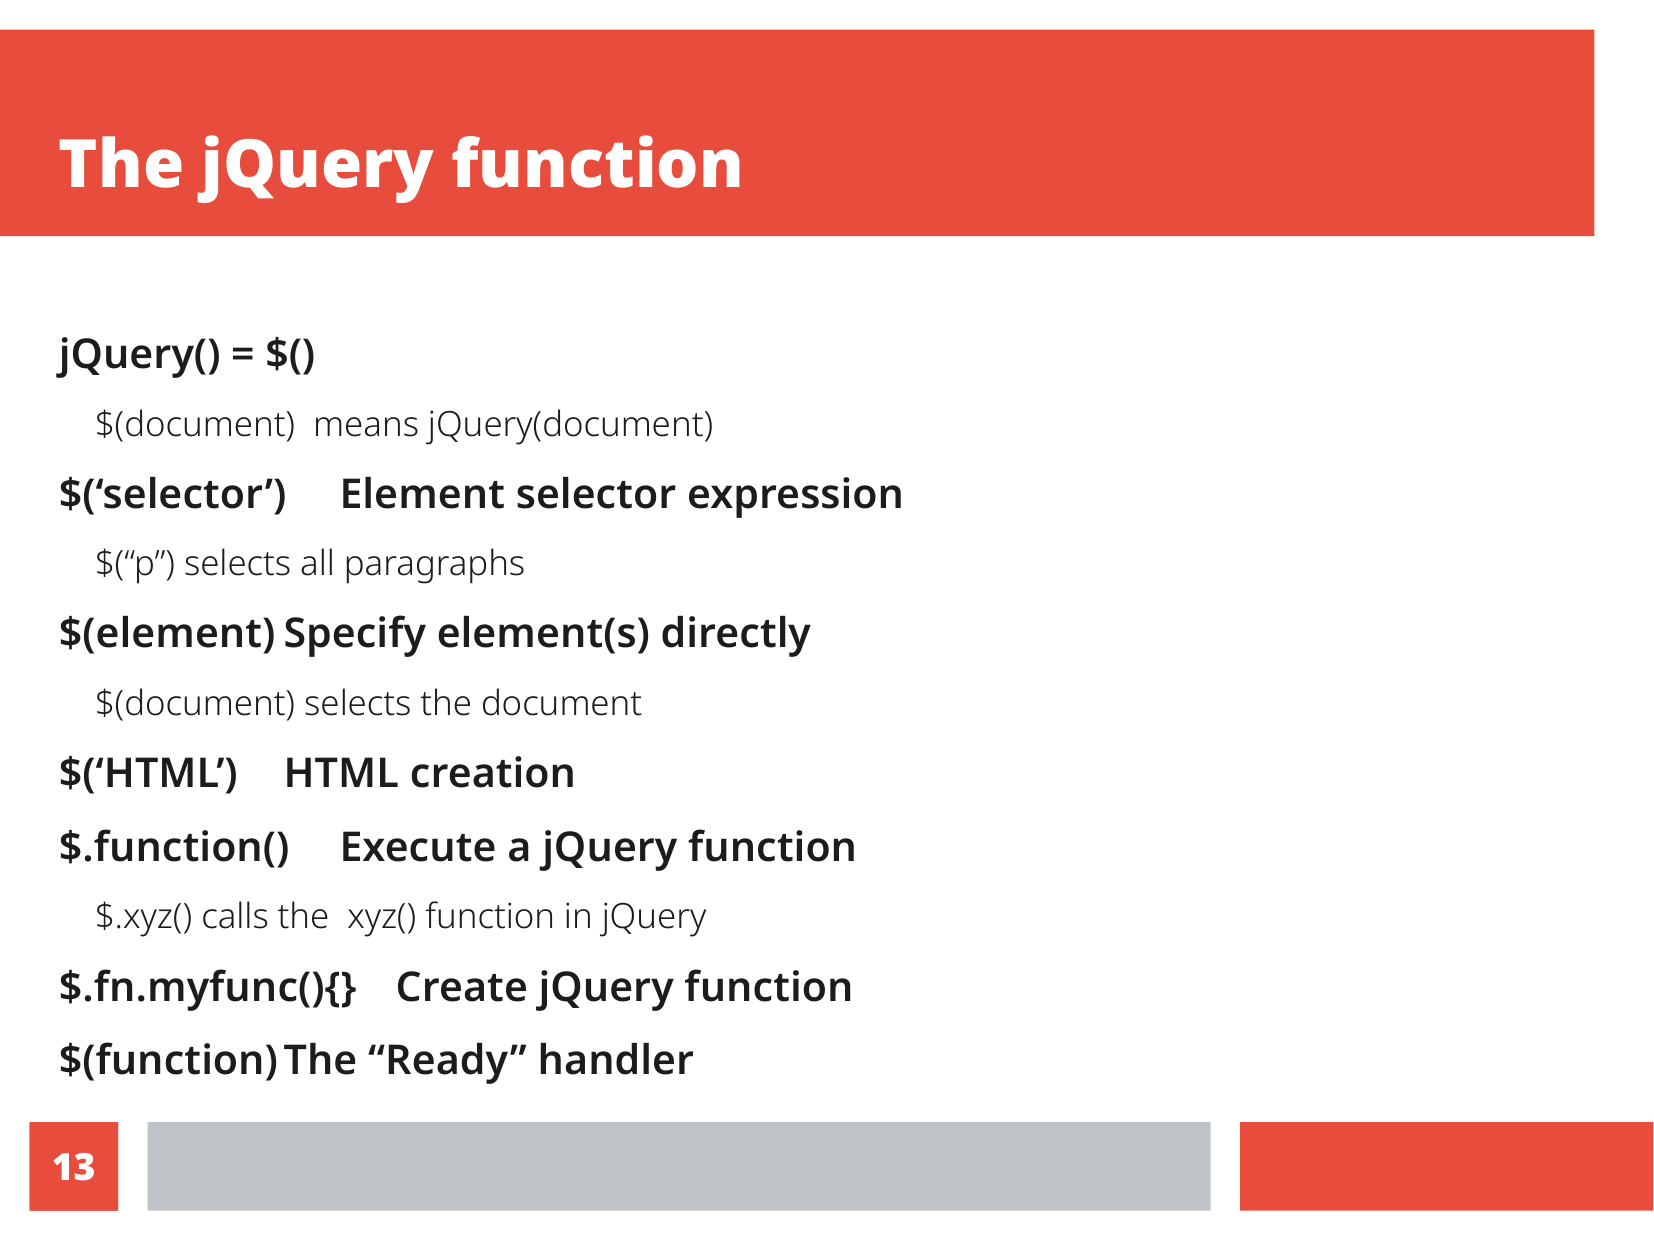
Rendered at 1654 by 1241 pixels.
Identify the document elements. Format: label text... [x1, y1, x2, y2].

title The jQuery function [59, 59, 1595, 207]
list jQuery() = $() $(document) means jQuery(document) $(‘selector’) Element selector expression $(“p”) selects all paragraphs $(element) Specify element(s) directly $(document) selects the document $(‘HTML’) HTML creation $.function() Execute a jQuery function $.xyz() calls the xyz() function in jQuery $.fn.myfunc(){} Create jQuery function $(function) The “Ready” handler [59, 324, 1565, 1093]
